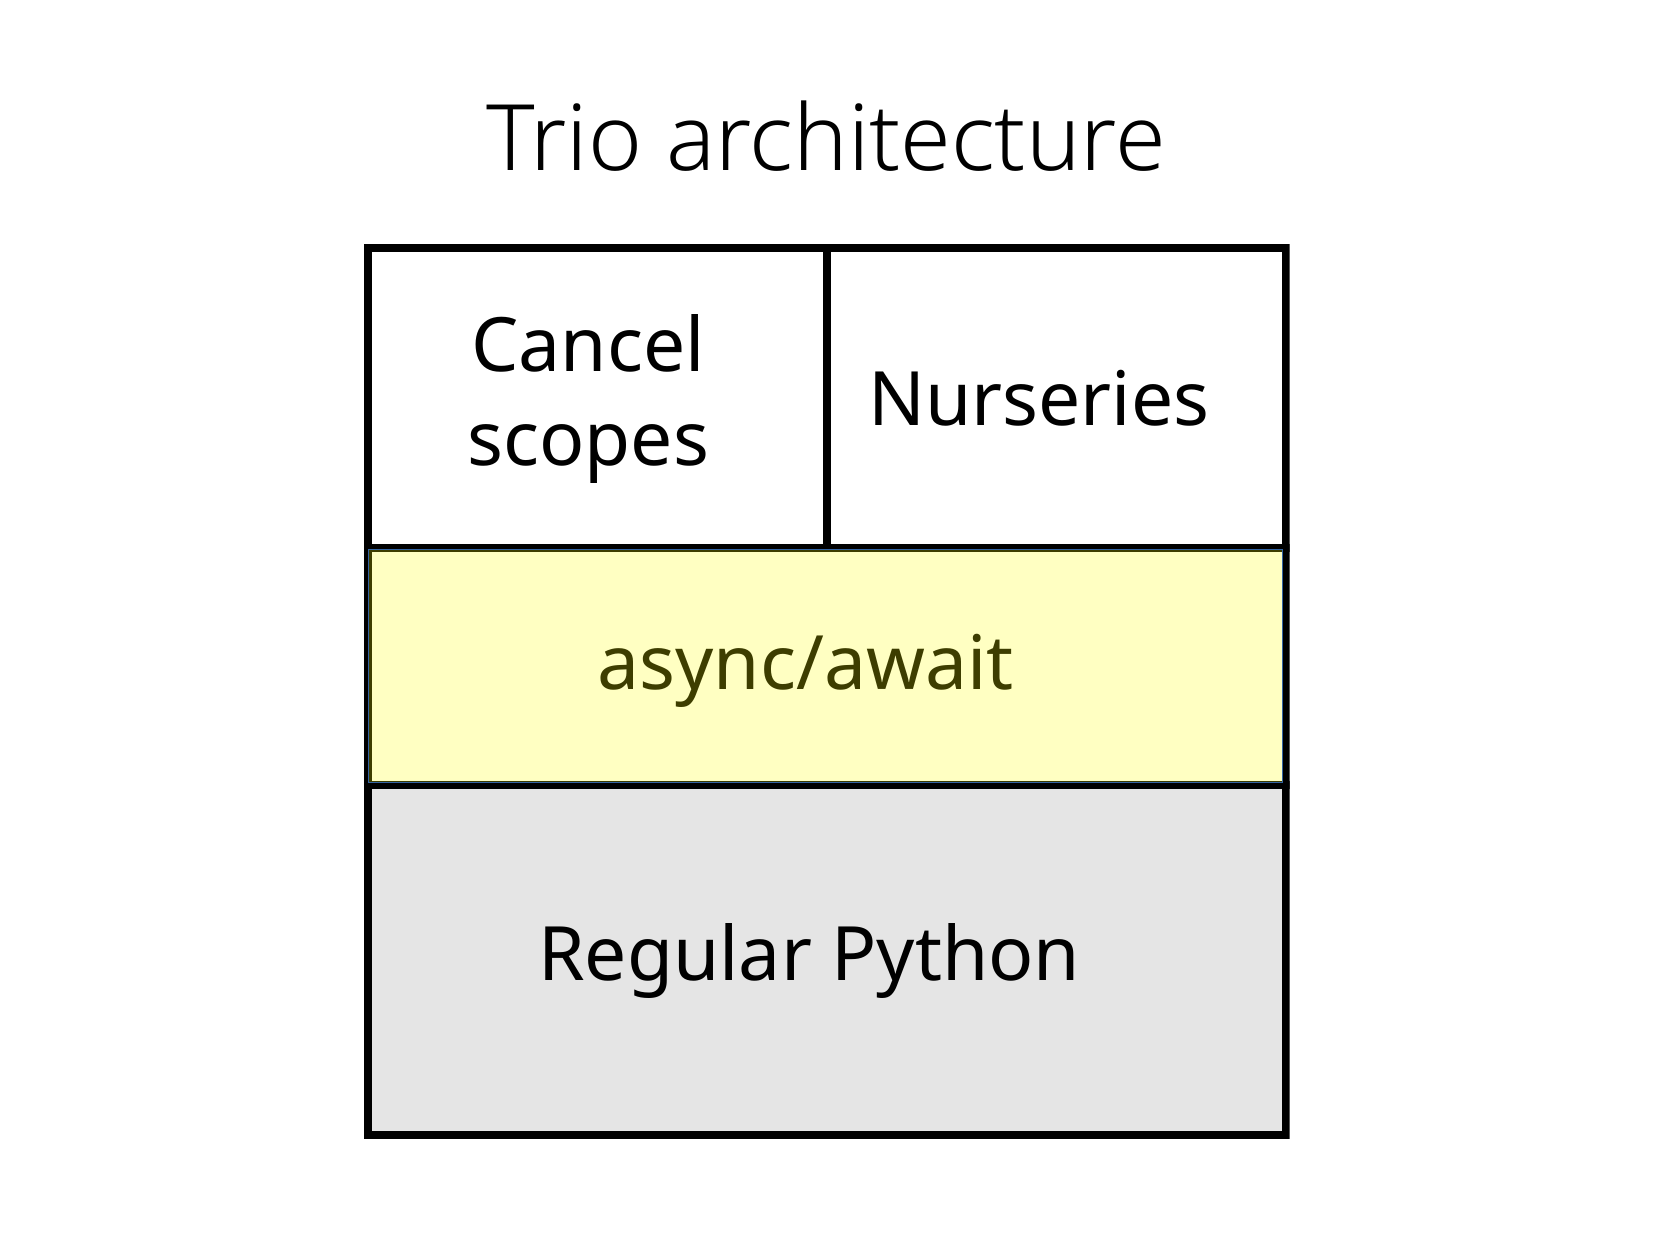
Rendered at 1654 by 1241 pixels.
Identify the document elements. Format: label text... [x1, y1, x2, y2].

picture [363, 243, 1290, 1140]
text_box [368, 549, 1283, 783]
title Trio architecture [82, 31, 1571, 239]
